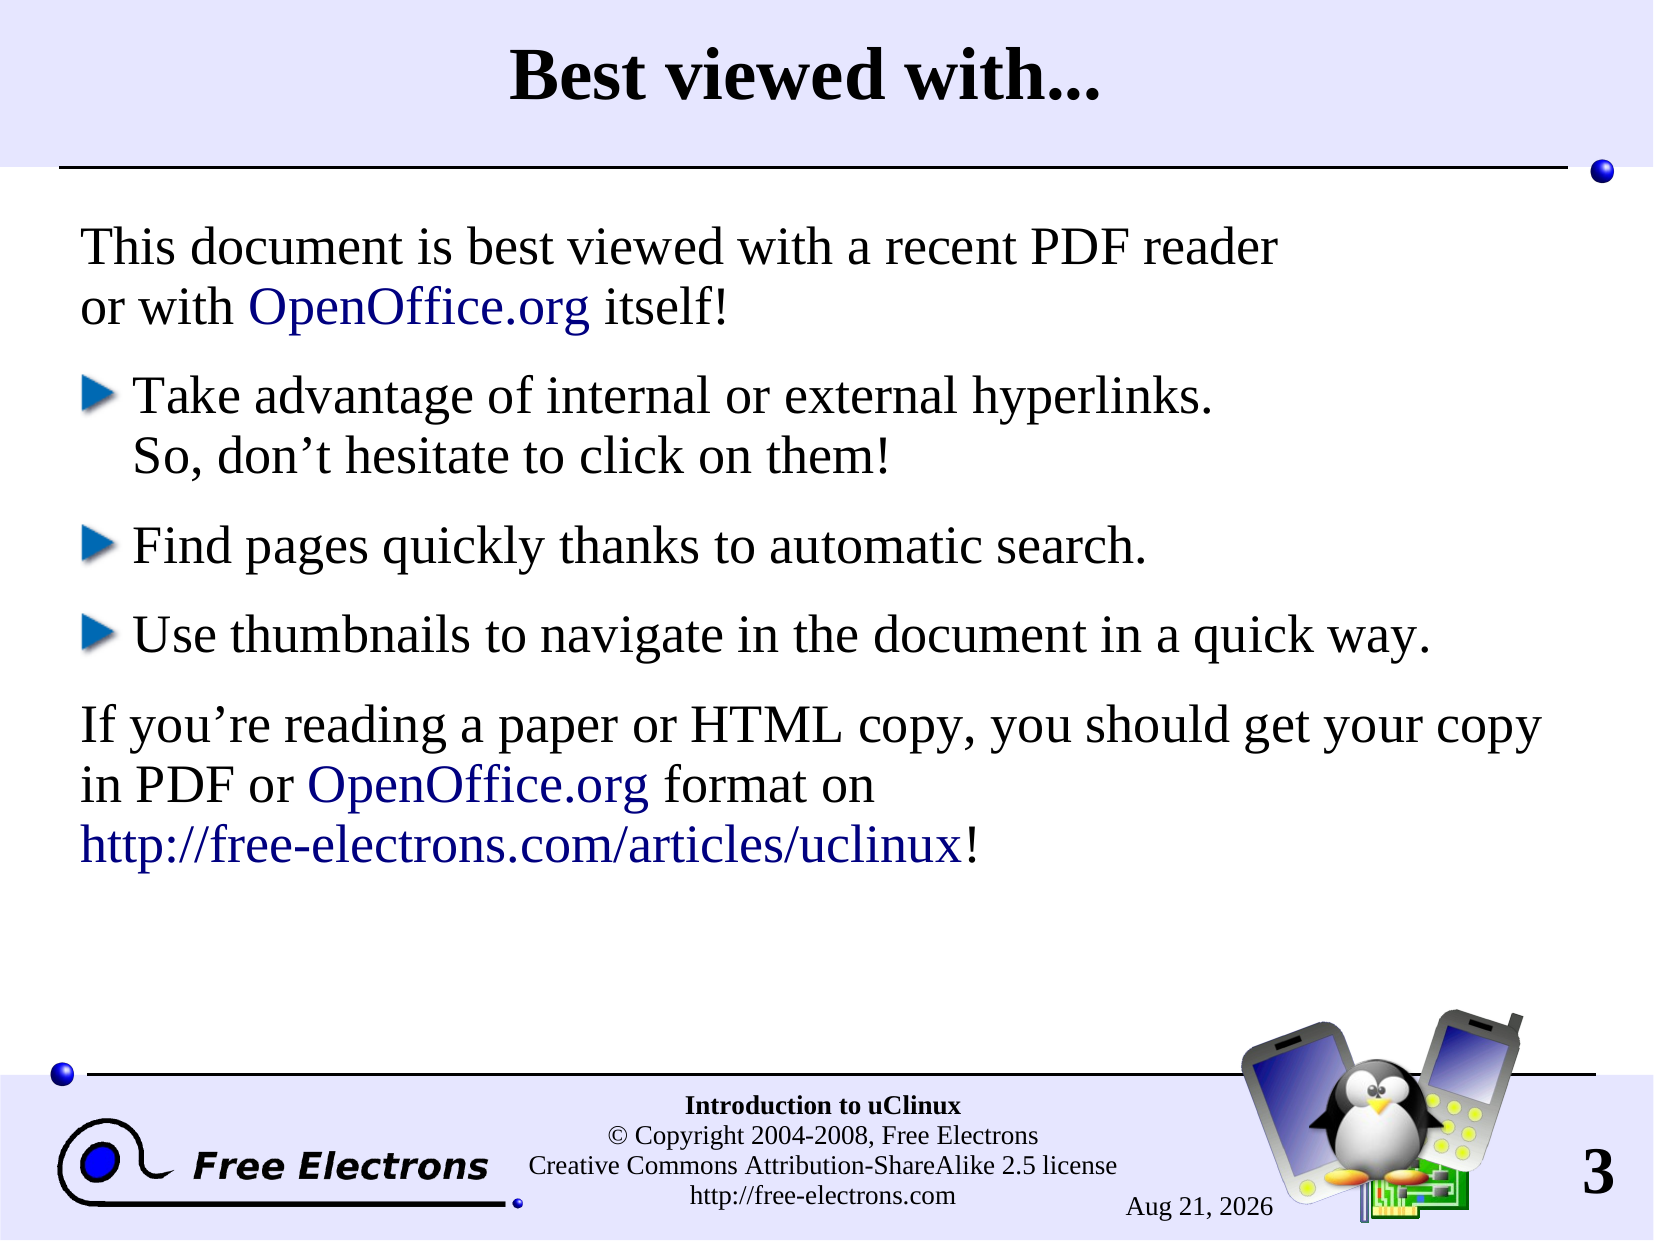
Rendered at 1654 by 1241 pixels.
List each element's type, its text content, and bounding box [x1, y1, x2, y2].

picture [1225, 1034, 1532, 1241]
title Best viewed with... [60, 18, 1552, 132]
picture [50, 1107, 527, 1216]
list This document is best viewed with a recent PDF reader or with OpenOffice.org itself! Take advantage of internal or external hyperlinks. So, don’t hesitate to click on them! Find pages quickly thanks to automatic search. Use thumbnails to navigate in the document in a quick way. If you’re reading a paper or HTML copy, you should get your copy in PDF or OpenOffice.org format on http://free-electrons.com/articles/uclinux! [62, 216, 1547, 1034]
